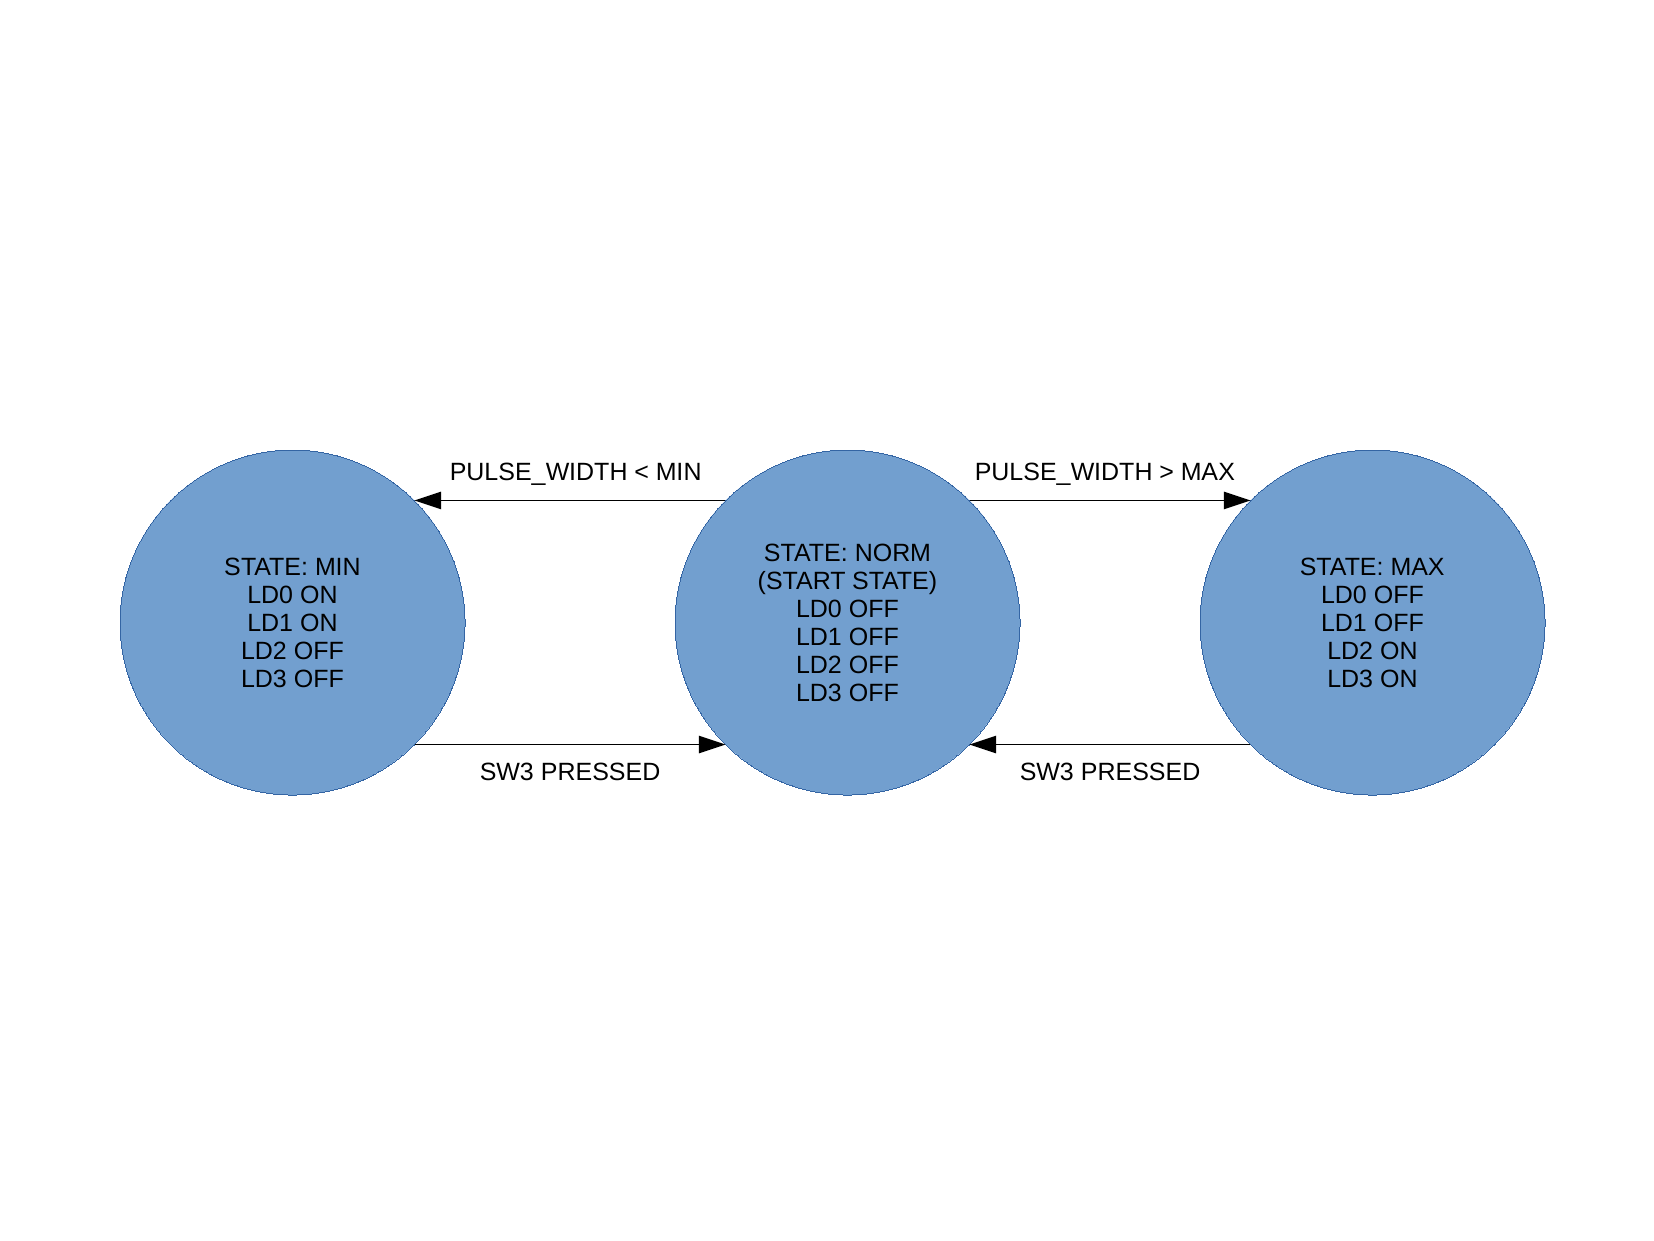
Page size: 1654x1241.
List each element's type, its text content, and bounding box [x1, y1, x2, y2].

text_box STATE: MAX LD0 OFF LD1 OFF LD2 ON LD3 ON [1200, 458, 1546, 765]
text_box STATE: NORM (START STATE) LD0 OFF LD1 OFF LD2 OFF LD3 OFF [675, 450, 1021, 774]
text_box PULSE_WIDTH < MIN [435, 450, 856, 556]
text_box SW3 PRESSED [465, 750, 931, 856]
text_box STATE: MIN LD0 ON LD1 ON LD2 OFF LD3 OFF [120, 450, 466, 796]
text_box SW3 PRESSED [1005, 750, 1471, 856]
text_box PULSE_WIDTH > MAX [960, 450, 1426, 556]
